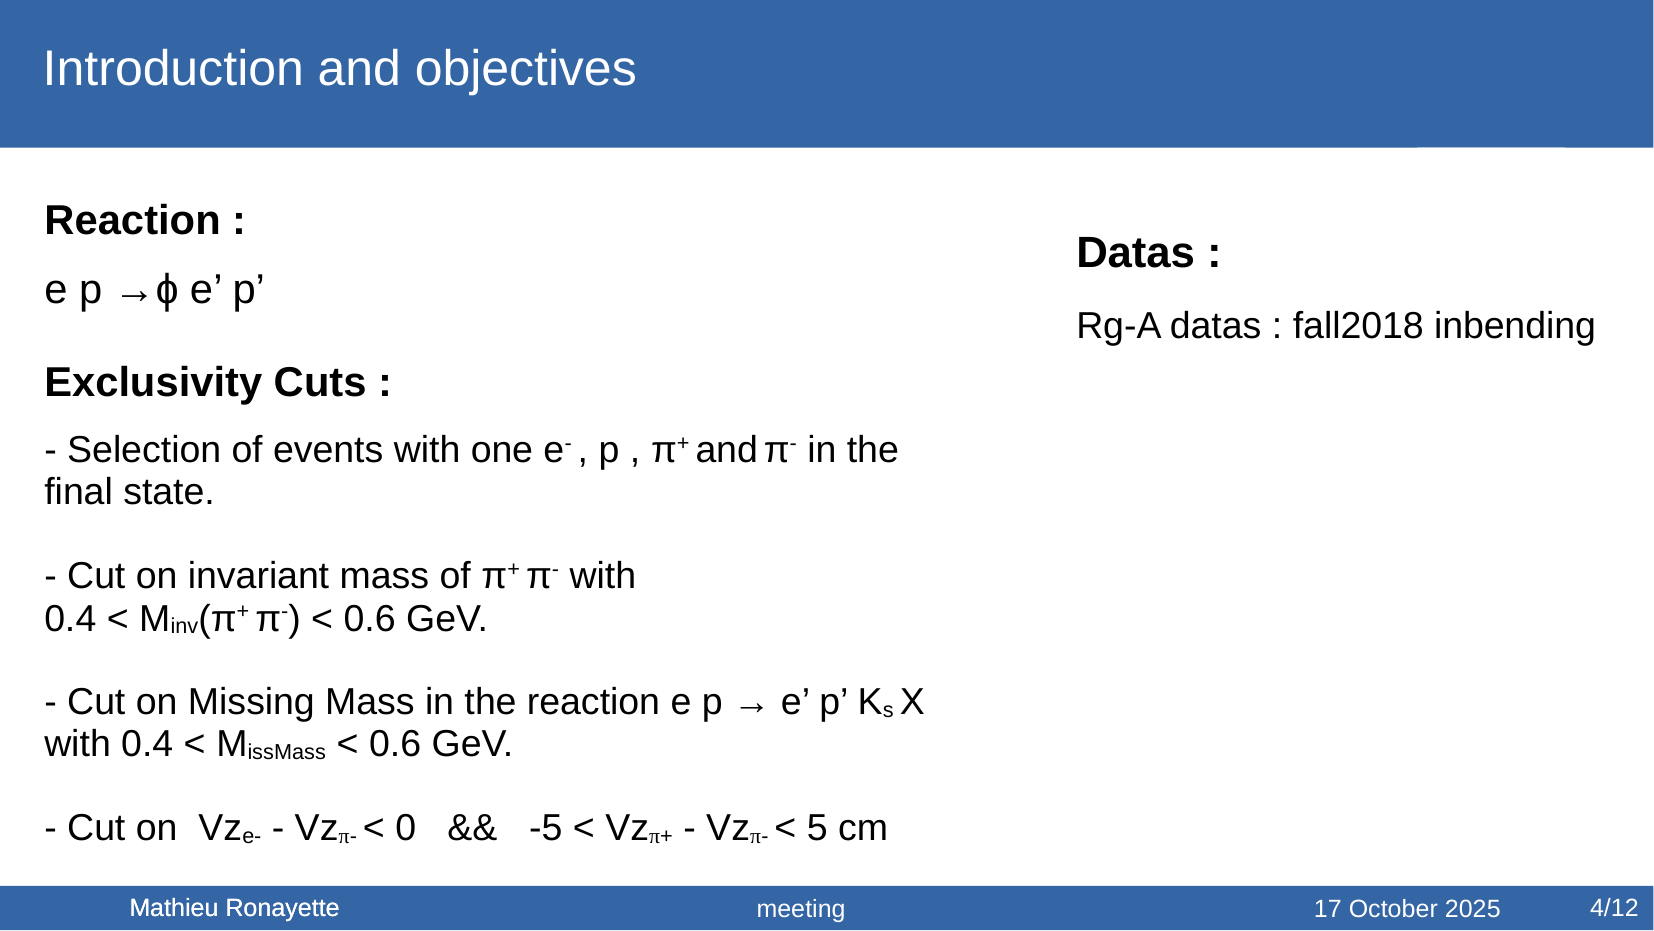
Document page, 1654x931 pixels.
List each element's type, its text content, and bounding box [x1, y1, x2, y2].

text_box [0, 885, 1654, 931]
text_box 4/12 [1575, 885, 1654, 929]
text_box Introduction and objectives [27, 32, 886, 159]
text_box Datas : Rg-A datas : fall2018 inbending [1061, 220, 1654, 355]
text_box Reaction : e p →ɸ e’ p’ Exclusivity Cuts : - Selection of events with one e- , p , π+ and π- in the final state. - Cut on invariant mass of π+ π- with 0.4 < Minv(π+ π-) < 0.6 GeV. - Cut on Missing Mass in the reaction e p → e’ p’ Ks X with 0.4 < MissMass < 0.6 GeV. - Cut on Vze- - Vzπ- < 0 && -5 < Vzπ+ - Vzπ- < 5 cm [29, 189, 975, 857]
text_box 17 October 2025 [1299, 887, 1536, 931]
text_box meeting [734, 887, 953, 931]
text_box [0, 0, 1654, 220]
text_box Mathieu Ronayette [114, 885, 355, 929]
